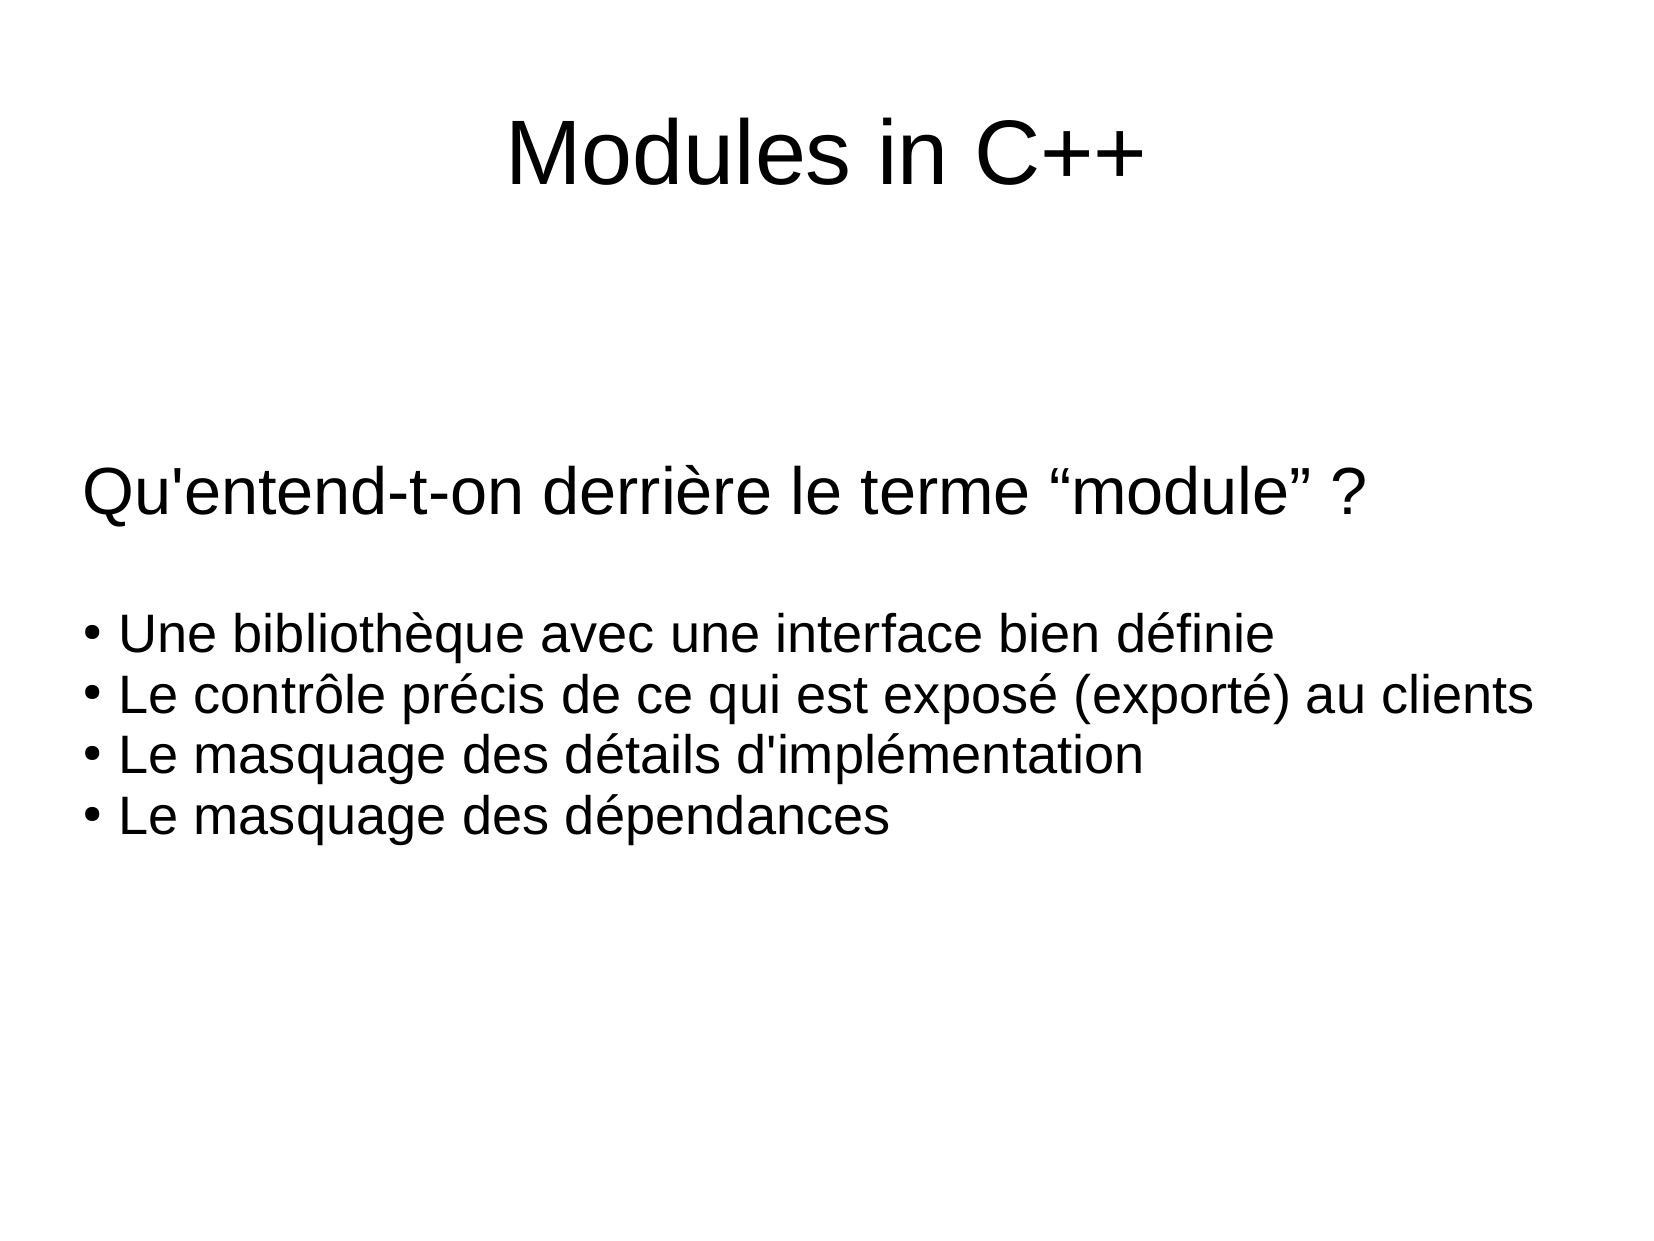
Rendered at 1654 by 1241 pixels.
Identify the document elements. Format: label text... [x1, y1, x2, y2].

subtitle Qu'entend-t-on derrière le terme “module” ? Une bibliothèque avec une interface bien définie Le contrôle précis de ce qui est exposé (exporté) au clients Le masquage des détails d'implémentation Le masquage des dépendances [82, 290, 1571, 1010]
title Modules in C++ [82, 49, 1571, 257]
